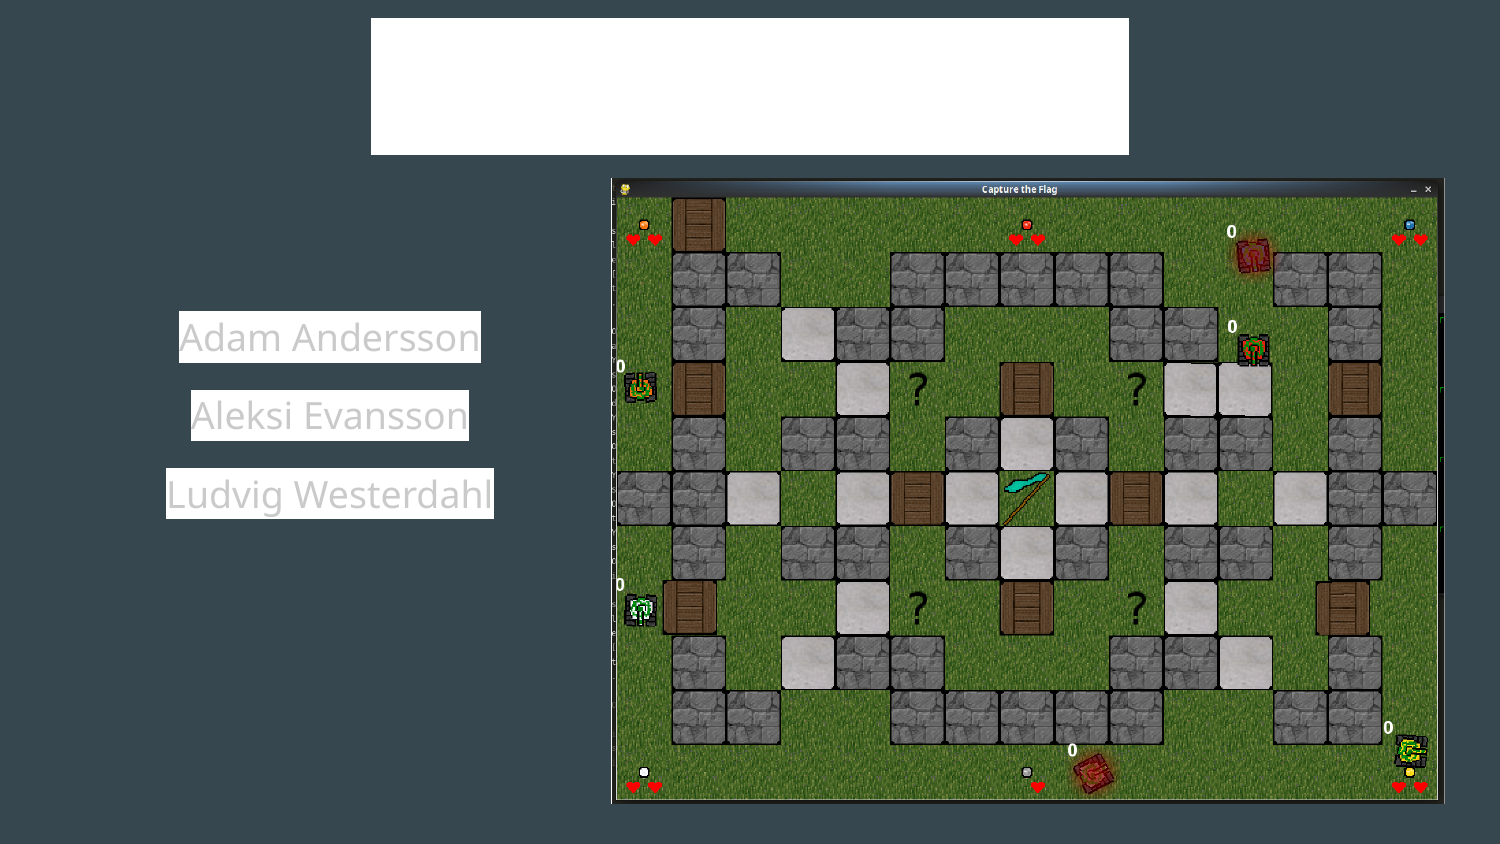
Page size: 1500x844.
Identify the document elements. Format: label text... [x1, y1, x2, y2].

title Capture the flag [110, 16, 1390, 161]
list Adam Andersson Aleksi Evansson Ludvig Westerdahl [104, 298, 556, 684]
picture [611, 178, 1445, 804]
